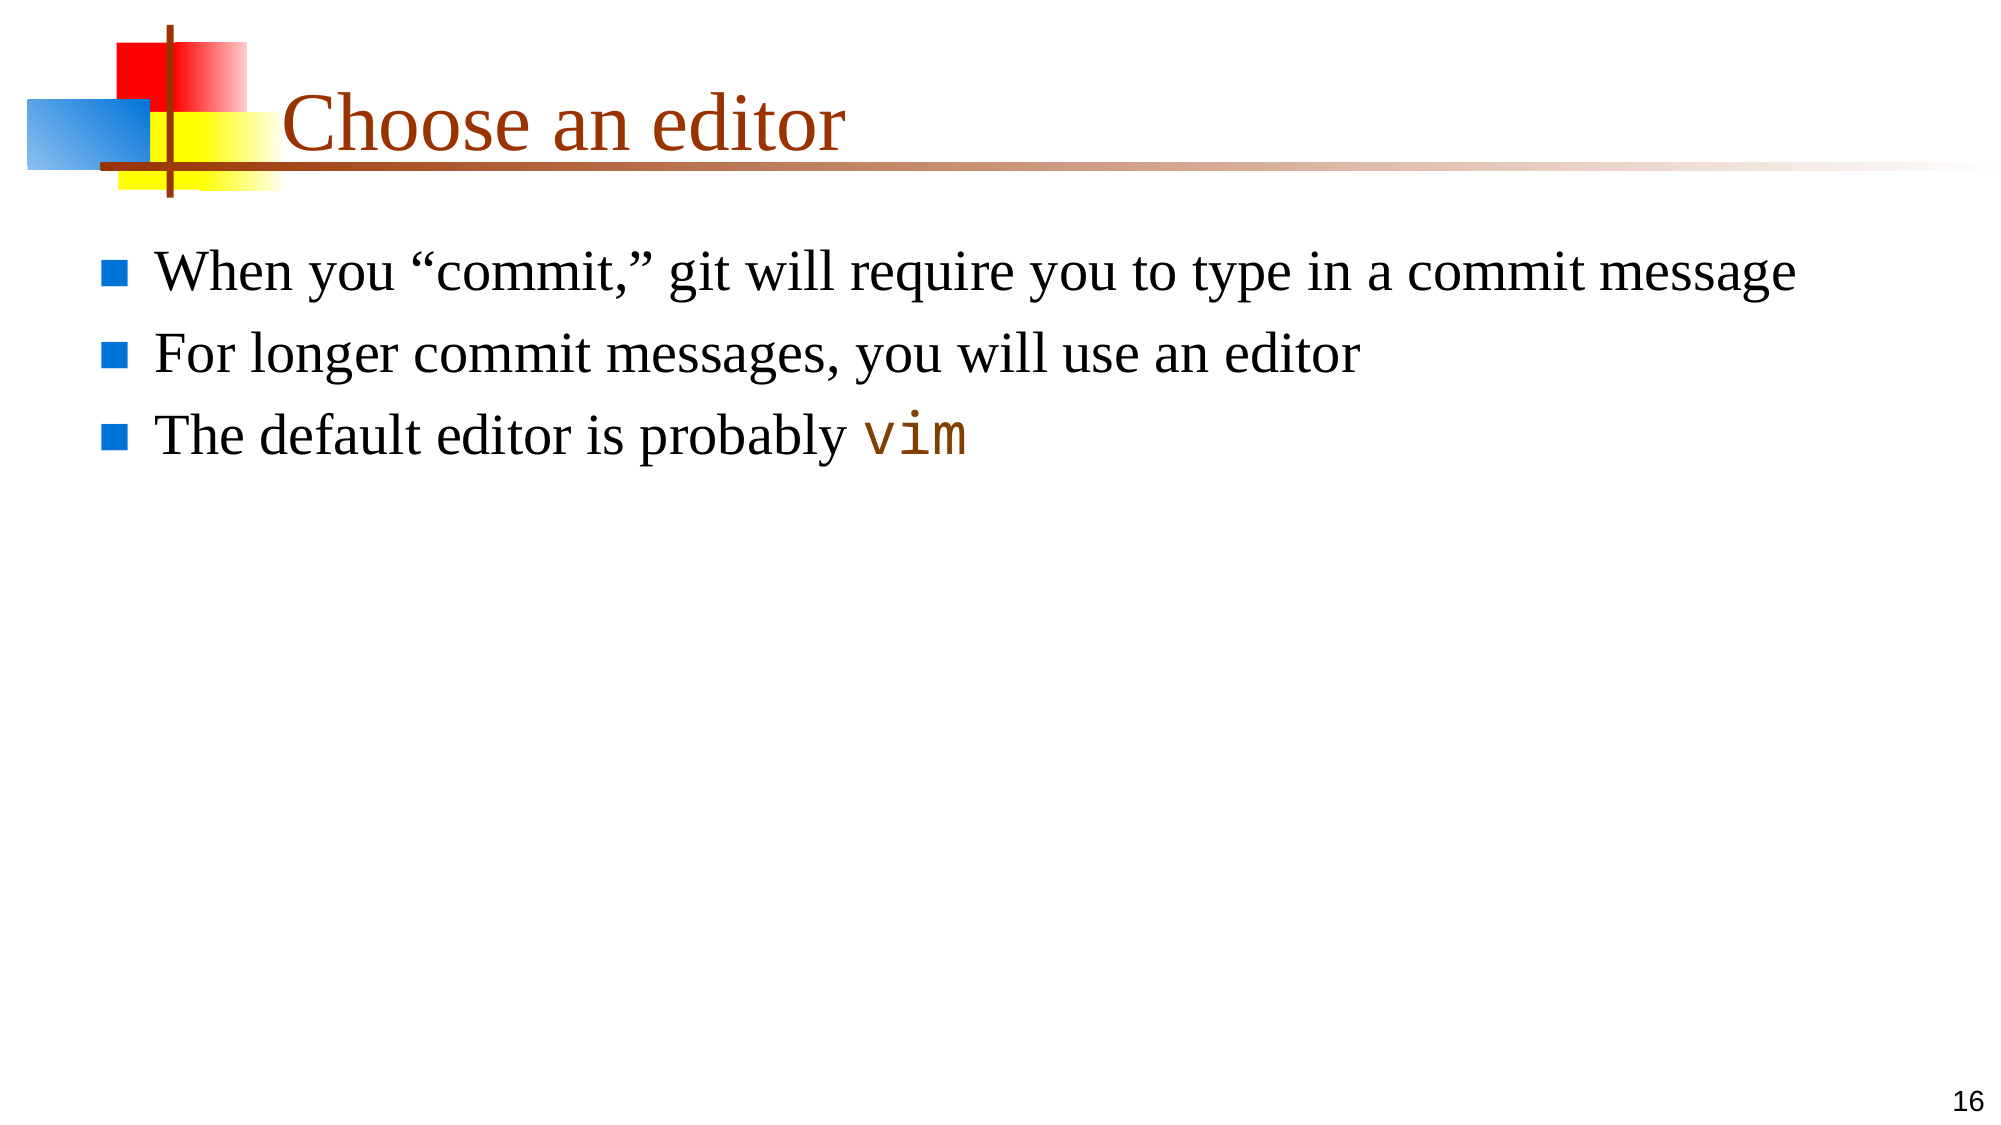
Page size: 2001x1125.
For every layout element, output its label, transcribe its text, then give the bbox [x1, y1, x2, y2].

list When you “commit,” git will require you to type in a commit message For longer commit messages, you will use an editor The default editor is probably vim [83, 224, 1959, 1006]
text_box <number> [1583, 1049, 2000, 1125]
title Choose an editor [266, 37, 1972, 175]
